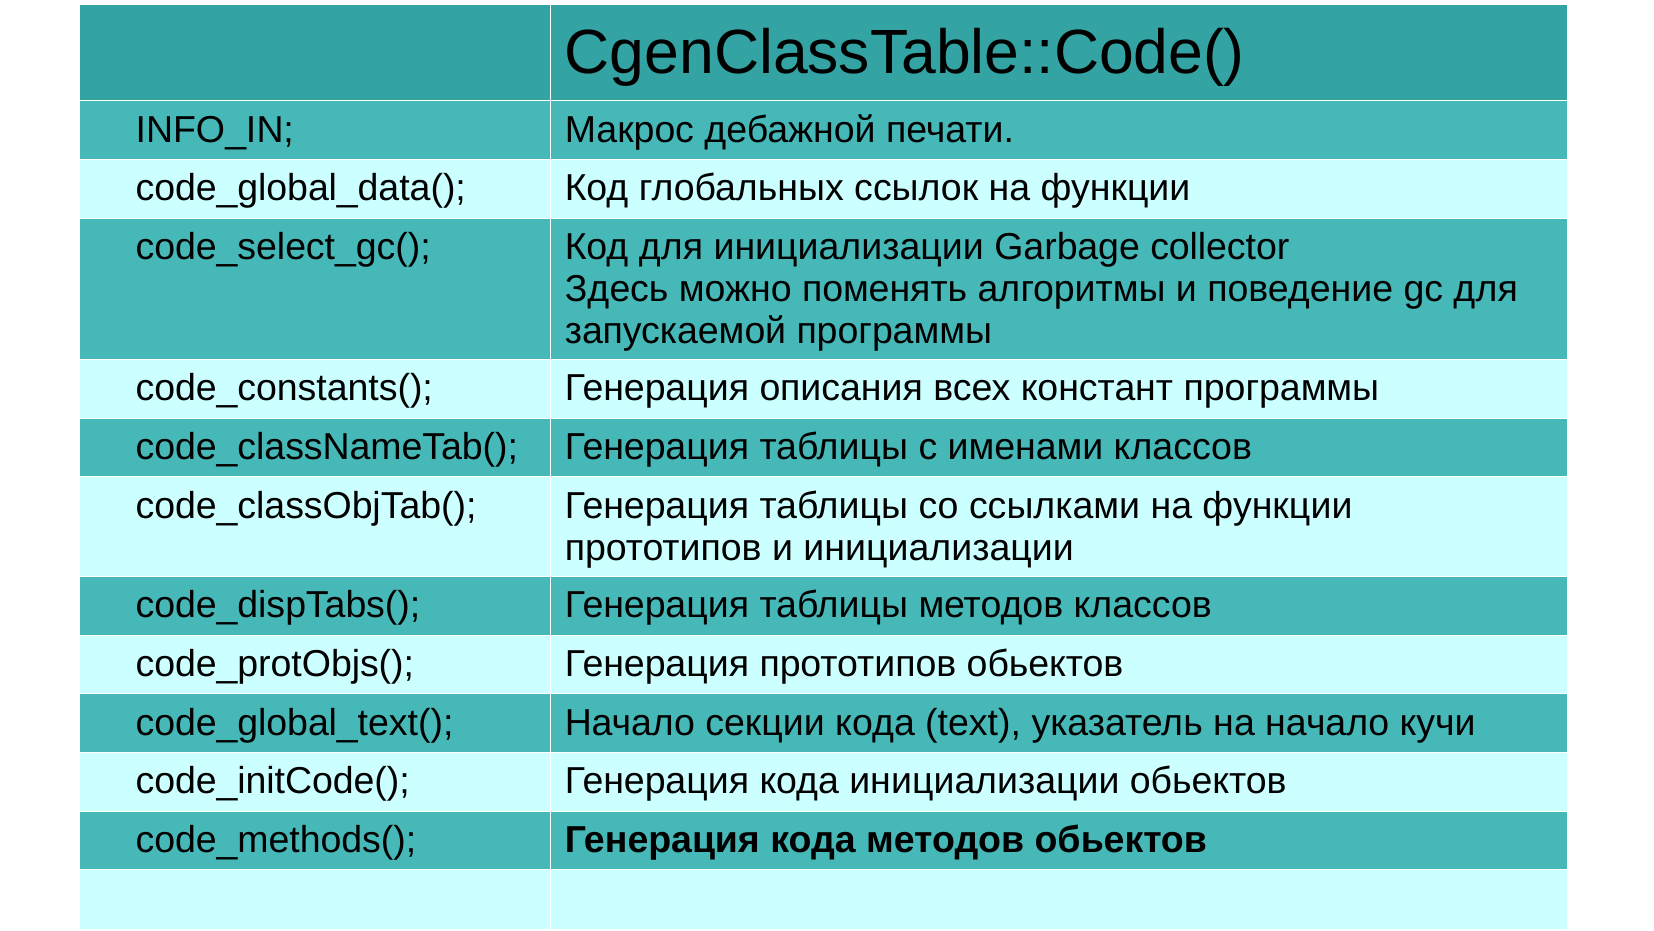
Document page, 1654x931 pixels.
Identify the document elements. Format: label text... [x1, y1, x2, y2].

table_cell Генерация кода инициализации обьектов [551, 753, 1567, 811]
table_cell Генерация прототипов обьектов [551, 636, 1567, 693]
table_cell code_select_gc(); [80, 219, 550, 359]
table_cell INFO_IN; [80, 101, 550, 159]
table_cell [80, 870, 550, 929]
table_cell Генерация таблицы методов классов [551, 577, 1567, 635]
table_cell Генерация таблицы со ссылками на функции прототипов и инициализации [551, 477, 1567, 576]
table_cell code_classNameTab(); [80, 419, 550, 476]
table_cell code_global_text(); [80, 694, 550, 752]
table_cell code_protObjs(); [80, 636, 550, 693]
table_cell Макрос дебажной печати. [551, 101, 1567, 159]
table_cell code_classObjTab(); [80, 477, 550, 576]
table_cell code_methods(); [80, 812, 550, 869]
table_cell Генерация описания всех констант программы [551, 360, 1567, 418]
table_cell code_global_data(); [80, 160, 550, 218]
table_header [80, 5, 550, 100]
table_cell [551, 870, 1567, 929]
table_cell code_initCode(); [80, 753, 550, 811]
table_cell code_dispTabs(); [80, 577, 550, 635]
table_cell Код для инициализации Garbage collector Здесь можно поменять алгоритмы и поведение gc для запускаемой программы [551, 219, 1567, 359]
table_cell Начало секции кода (text), указатель на начало кучи [551, 694, 1567, 752]
table_cell Генерация кода методов обьектов [551, 812, 1567, 869]
table_cell Генерация таблицы с именами классов [551, 419, 1567, 476]
table_cell Код глобальных ссылок на функции [551, 160, 1567, 218]
table_cell code_constants(); [80, 360, 550, 418]
table_header CgenClassTable::Code() [551, 5, 1567, 100]
